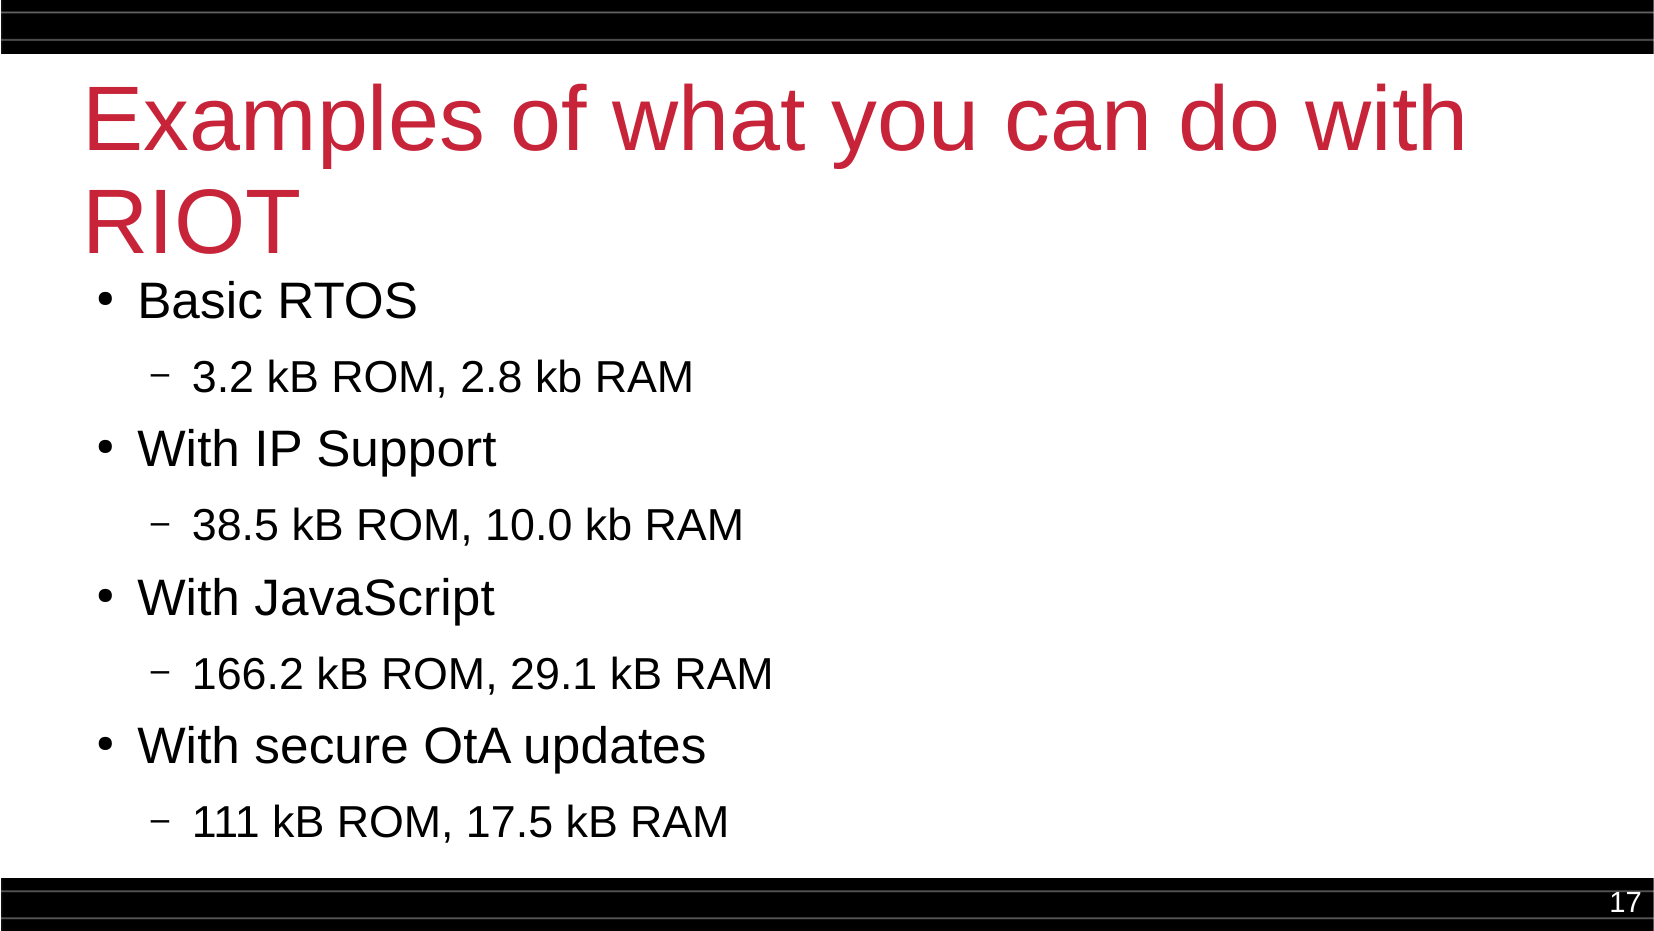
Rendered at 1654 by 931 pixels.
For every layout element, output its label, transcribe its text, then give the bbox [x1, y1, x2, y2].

list Basic RTOS 3.2 kB ROM, 2.8 kb RAM With IP Support 38.5 kB ROM, 10.0 kb RAM With JavaScript 166.2 kB ROM, 29.1 kB RAM With secure OtA updates 111 kB ROM, 17.5 kB RAM [82, 271, 1571, 851]
picture [1, 0, 1654, 54]
picture [1, 878, 1654, 931]
title Examples of what you can do with RIOT [82, 67, 1571, 271]
